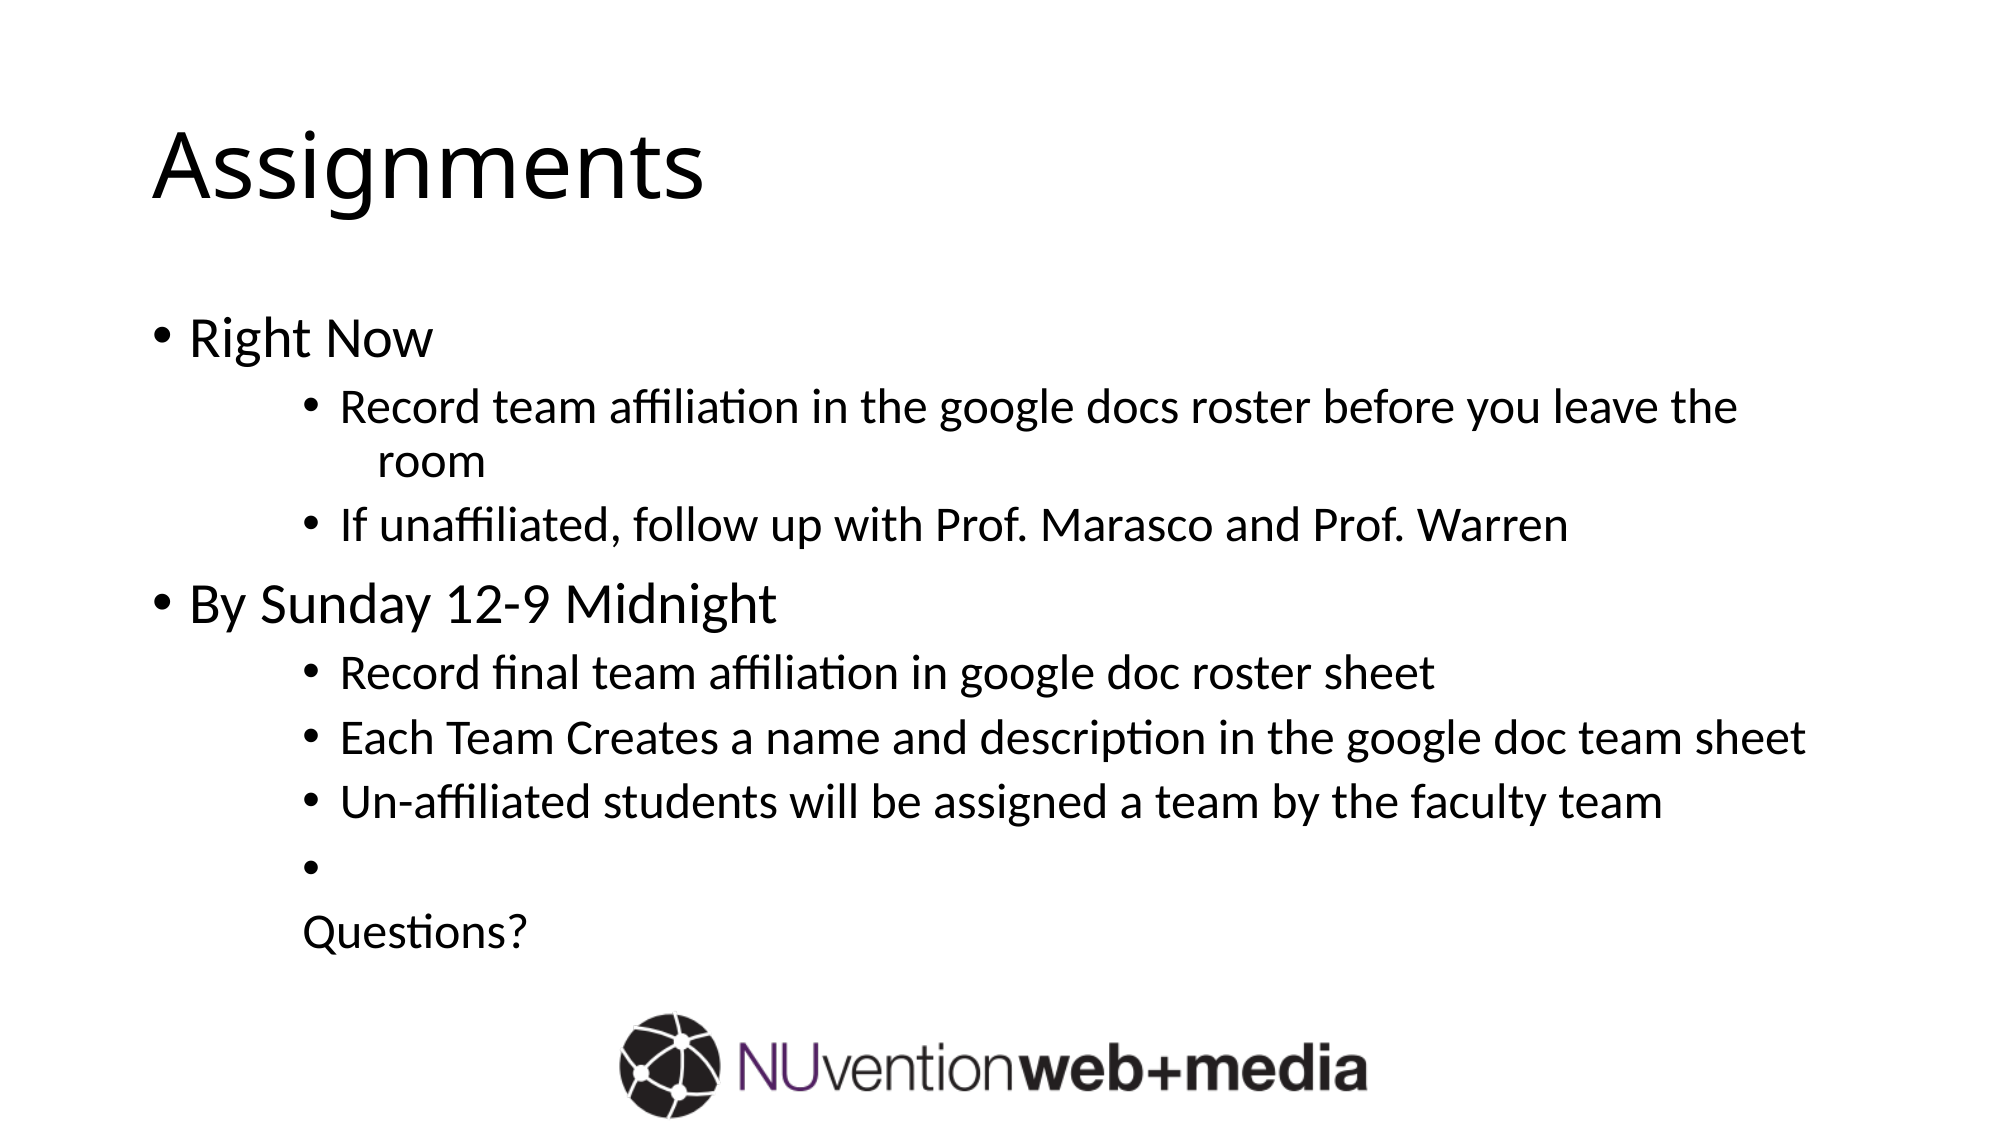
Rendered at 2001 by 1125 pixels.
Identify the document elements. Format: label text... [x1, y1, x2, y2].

title Assignments [137, 59, 1863, 278]
list Right Now Record team affiliation in the google docs roster before you leave the room If unaffiliated, follow up with Prof. Marasco and Prof. Warren By Sunday 12-9 Midnight Record final team affiliation in google doc roster sheet Each Team Creates a name and description in the google doc team sheet Un-affiliated students will be assigned a team by the faculty team Questions? [137, 299, 1863, 1014]
